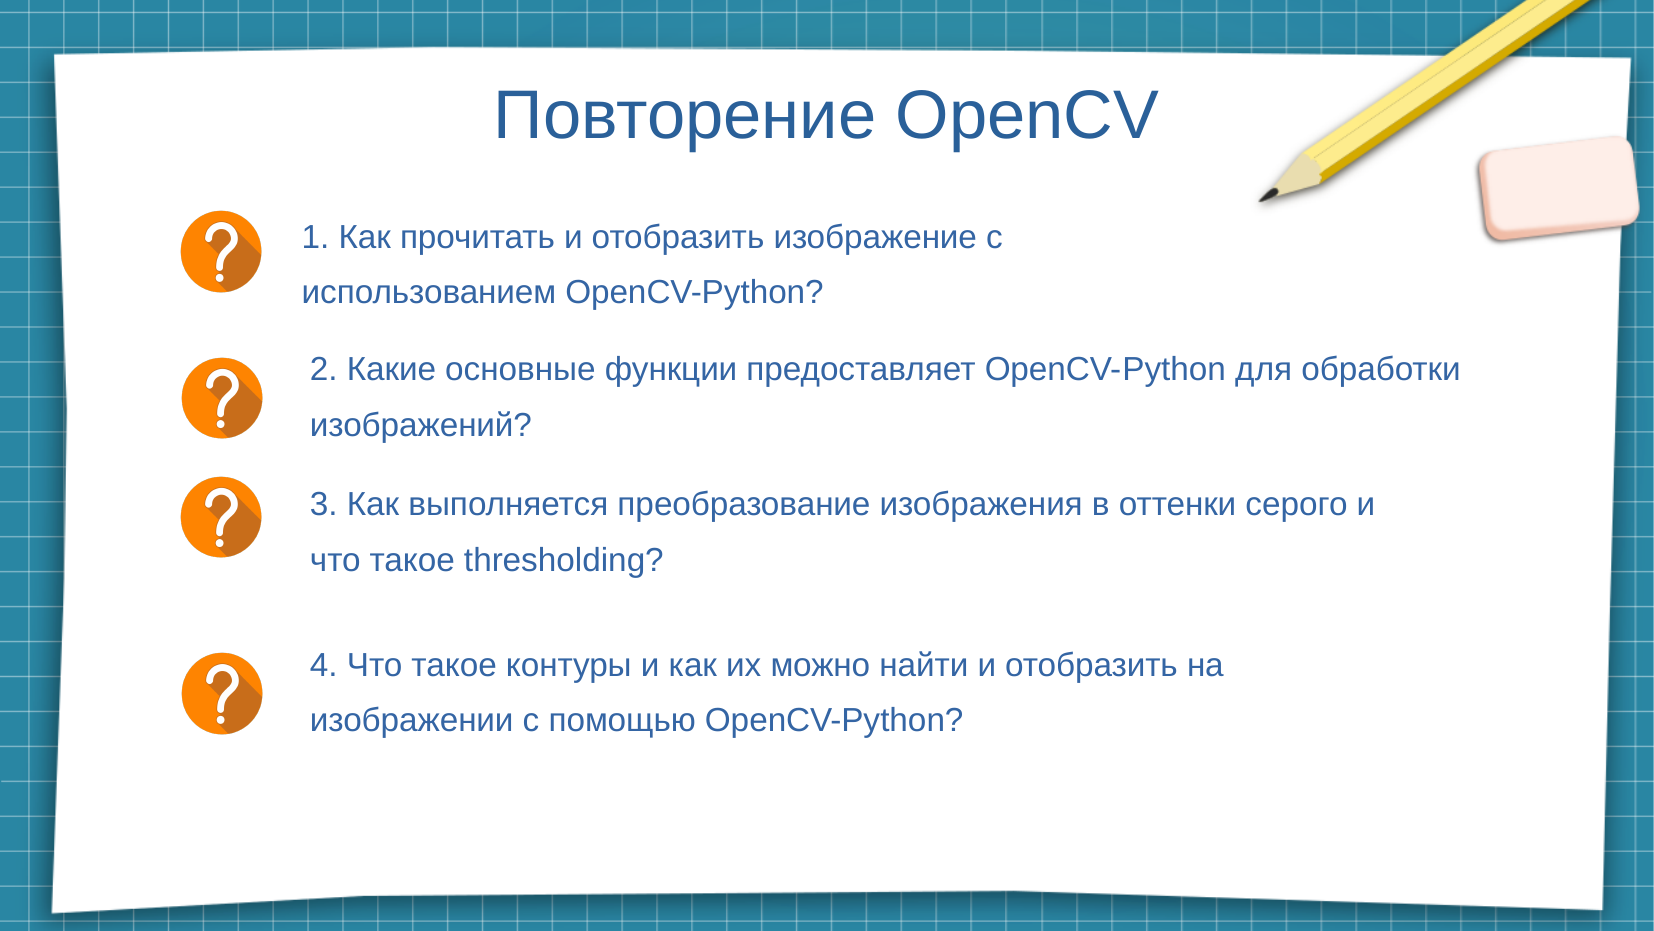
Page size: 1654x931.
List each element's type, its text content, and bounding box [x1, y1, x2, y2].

text_box 1. Как прочитать и отобразить изображение с использованием OpenCV-Python? [286, 192, 1270, 272]
text_box 2. Какие основные функции предоставляет OpenCV-Python для обработки изображений? [295, 324, 1536, 414]
title Повторение OpenCV [82, 37, 1571, 193]
picture [0, 0, 1654, 931]
text_box 3. Как выполняется преобразование изображения в оттенки серого и что такое thresholding? [295, 459, 1418, 562]
text_box 4. Что такое контуры и как их можно найти и отобразить на изображении с помощью OpenCV-Python? [295, 620, 1447, 670]
